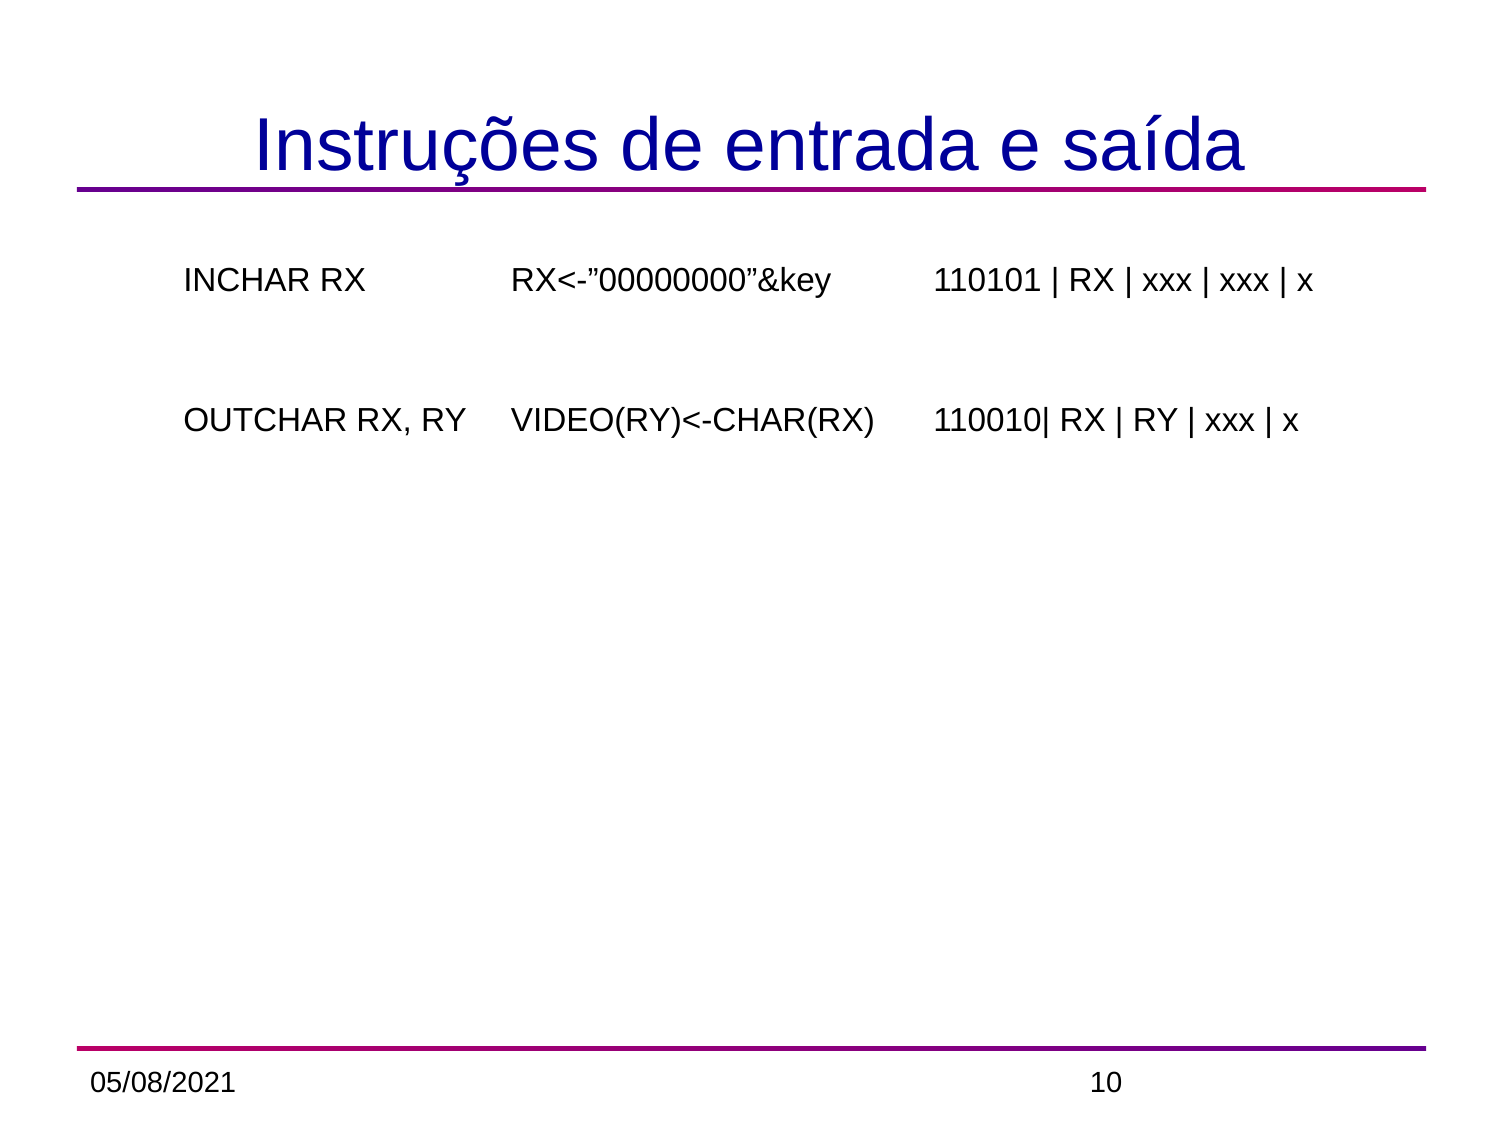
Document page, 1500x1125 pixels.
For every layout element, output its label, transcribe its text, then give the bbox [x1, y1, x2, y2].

text_box 05/08/2021 [74, 1055, 425, 1125]
text_box Instruções de entrada e saída [76, 74, 1424, 193]
text_box <number> [1074, 1055, 1425, 1125]
text_box INCHAR RX RX<-”00000000”&key 110101 | RX | xxx | xxx | x OUTCHAR RX, RY VIDEO(RY)<-CHAR(RX) 110010| RX | RY | xxx | x [112, 251, 1463, 1055]
